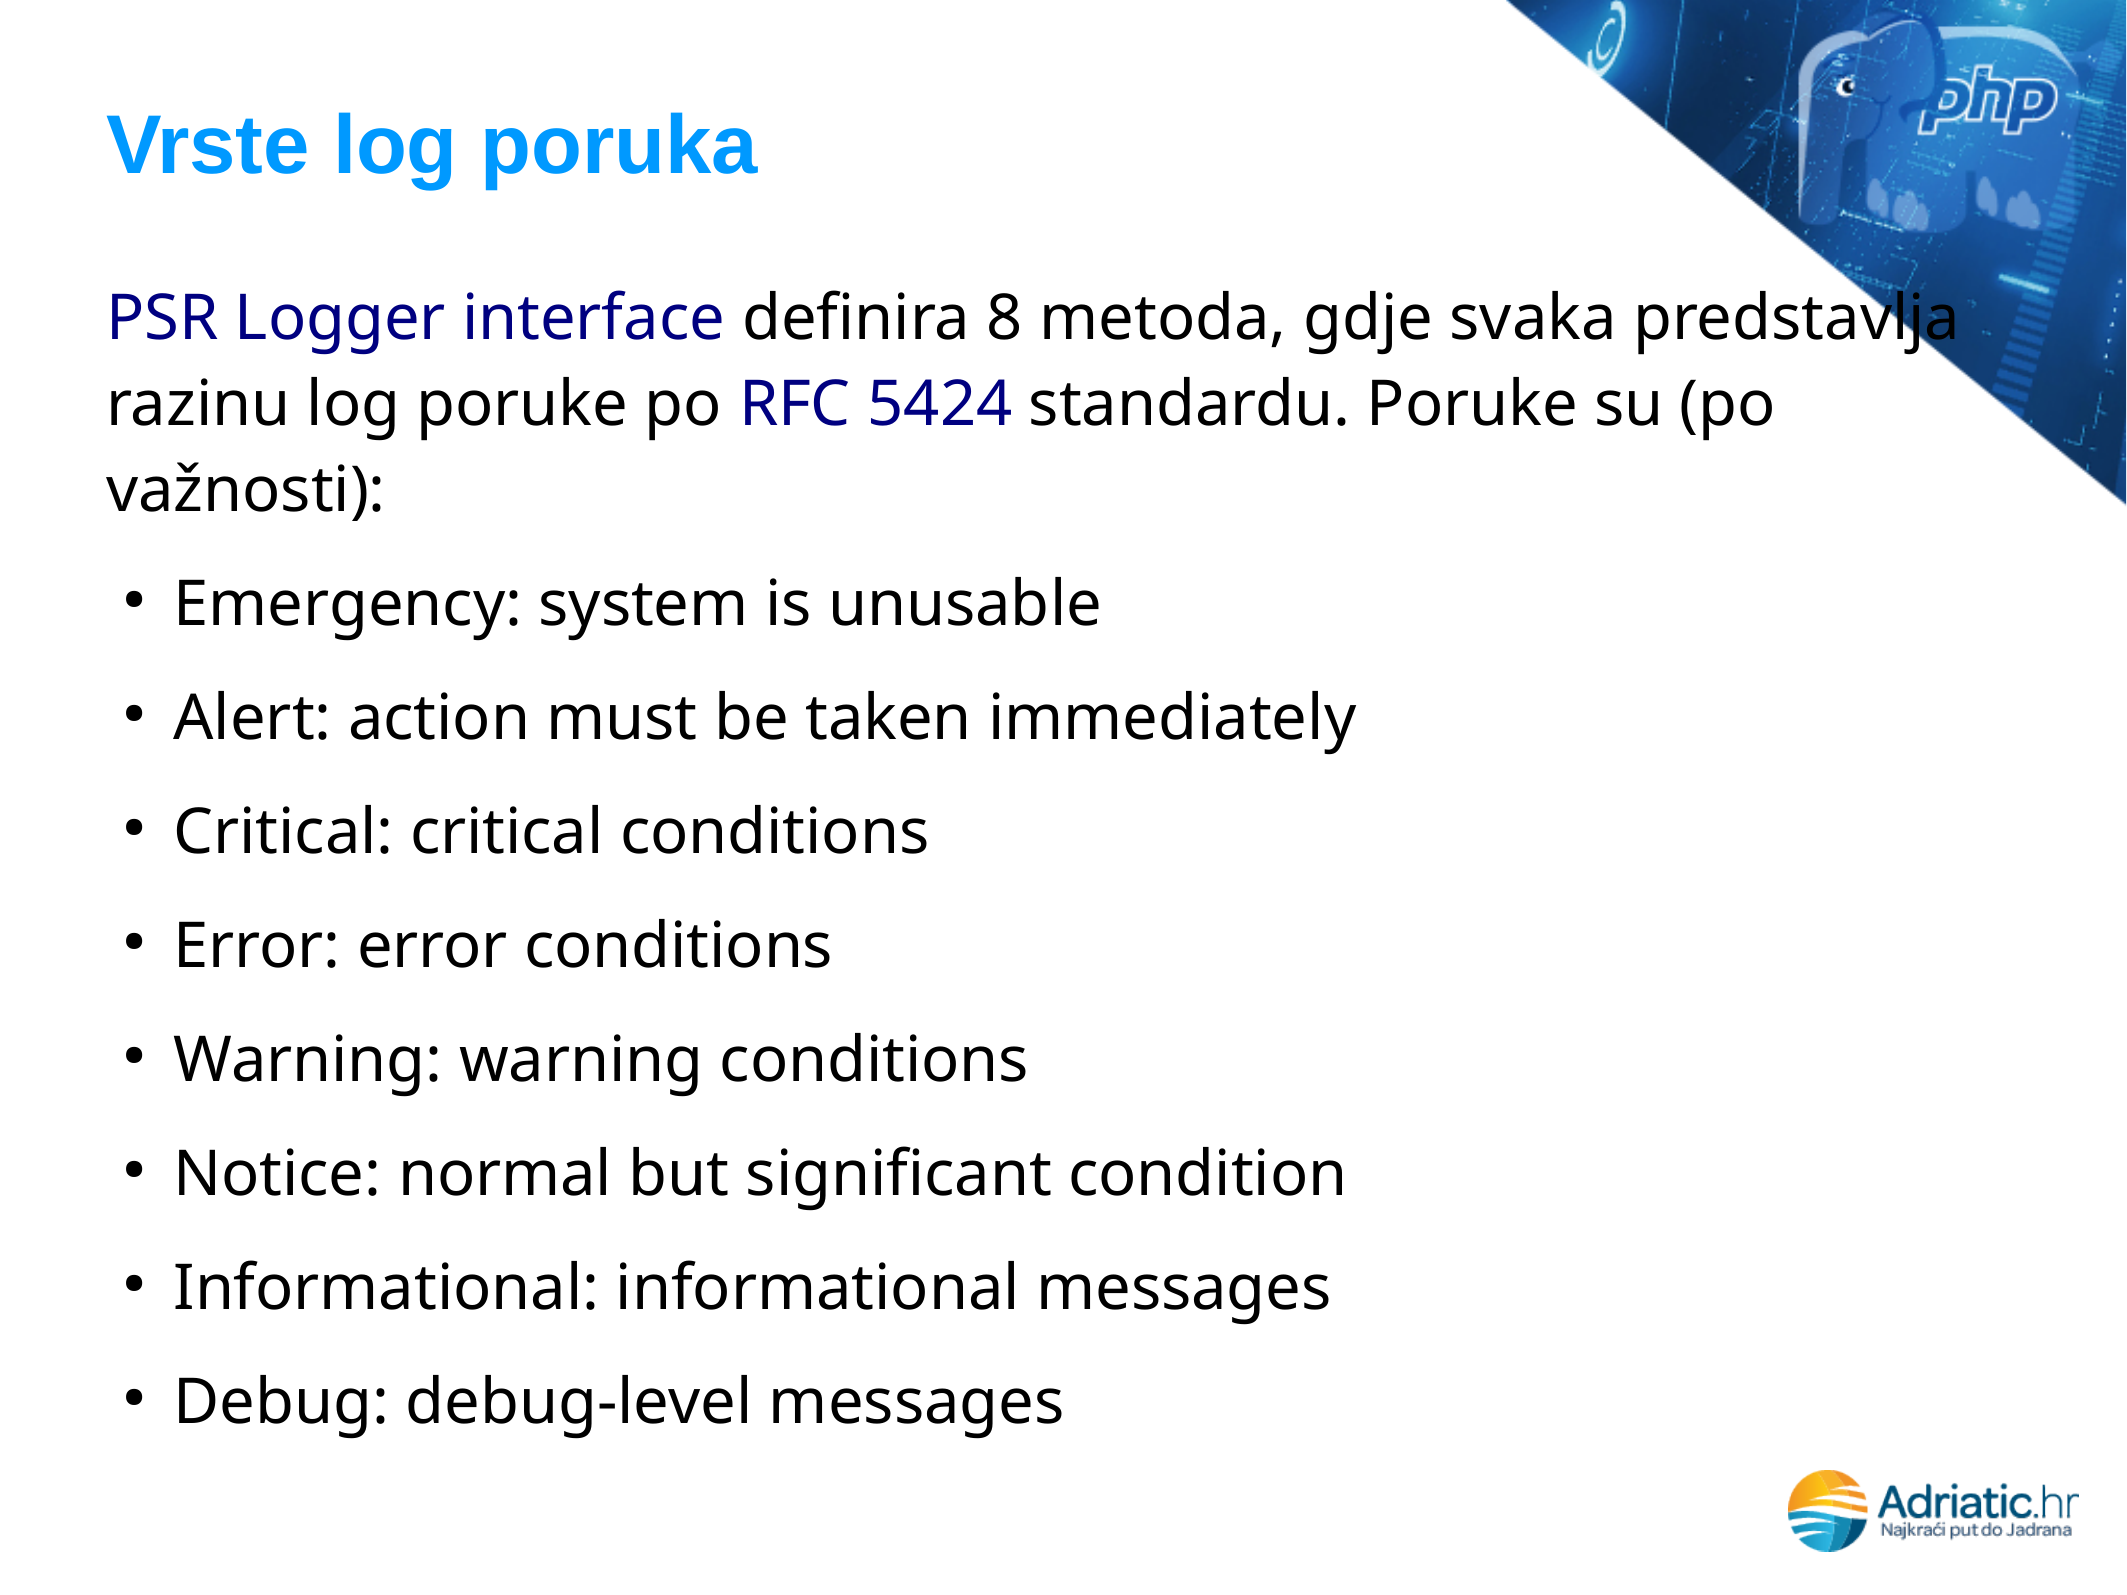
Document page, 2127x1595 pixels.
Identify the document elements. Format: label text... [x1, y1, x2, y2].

picture [1788, 1470, 2079, 1552]
picture [1505, 0, 2127, 625]
list PSR Logger interface definira 8 metoda, gdje svaka predstavlja razinu log poruke po RFC 5424 standardu. Poruke su (po važnosti): Emergency: system is unusable Alert: action must be taken immediately Critical: critical conditions Error: error conditions Warning: warning conditions Notice: normal but significant condition Informational: informational messages Debug: debug-level messages [106, 271, 1973, 1453]
title Vrste log poruka [106, 70, 1630, 219]
